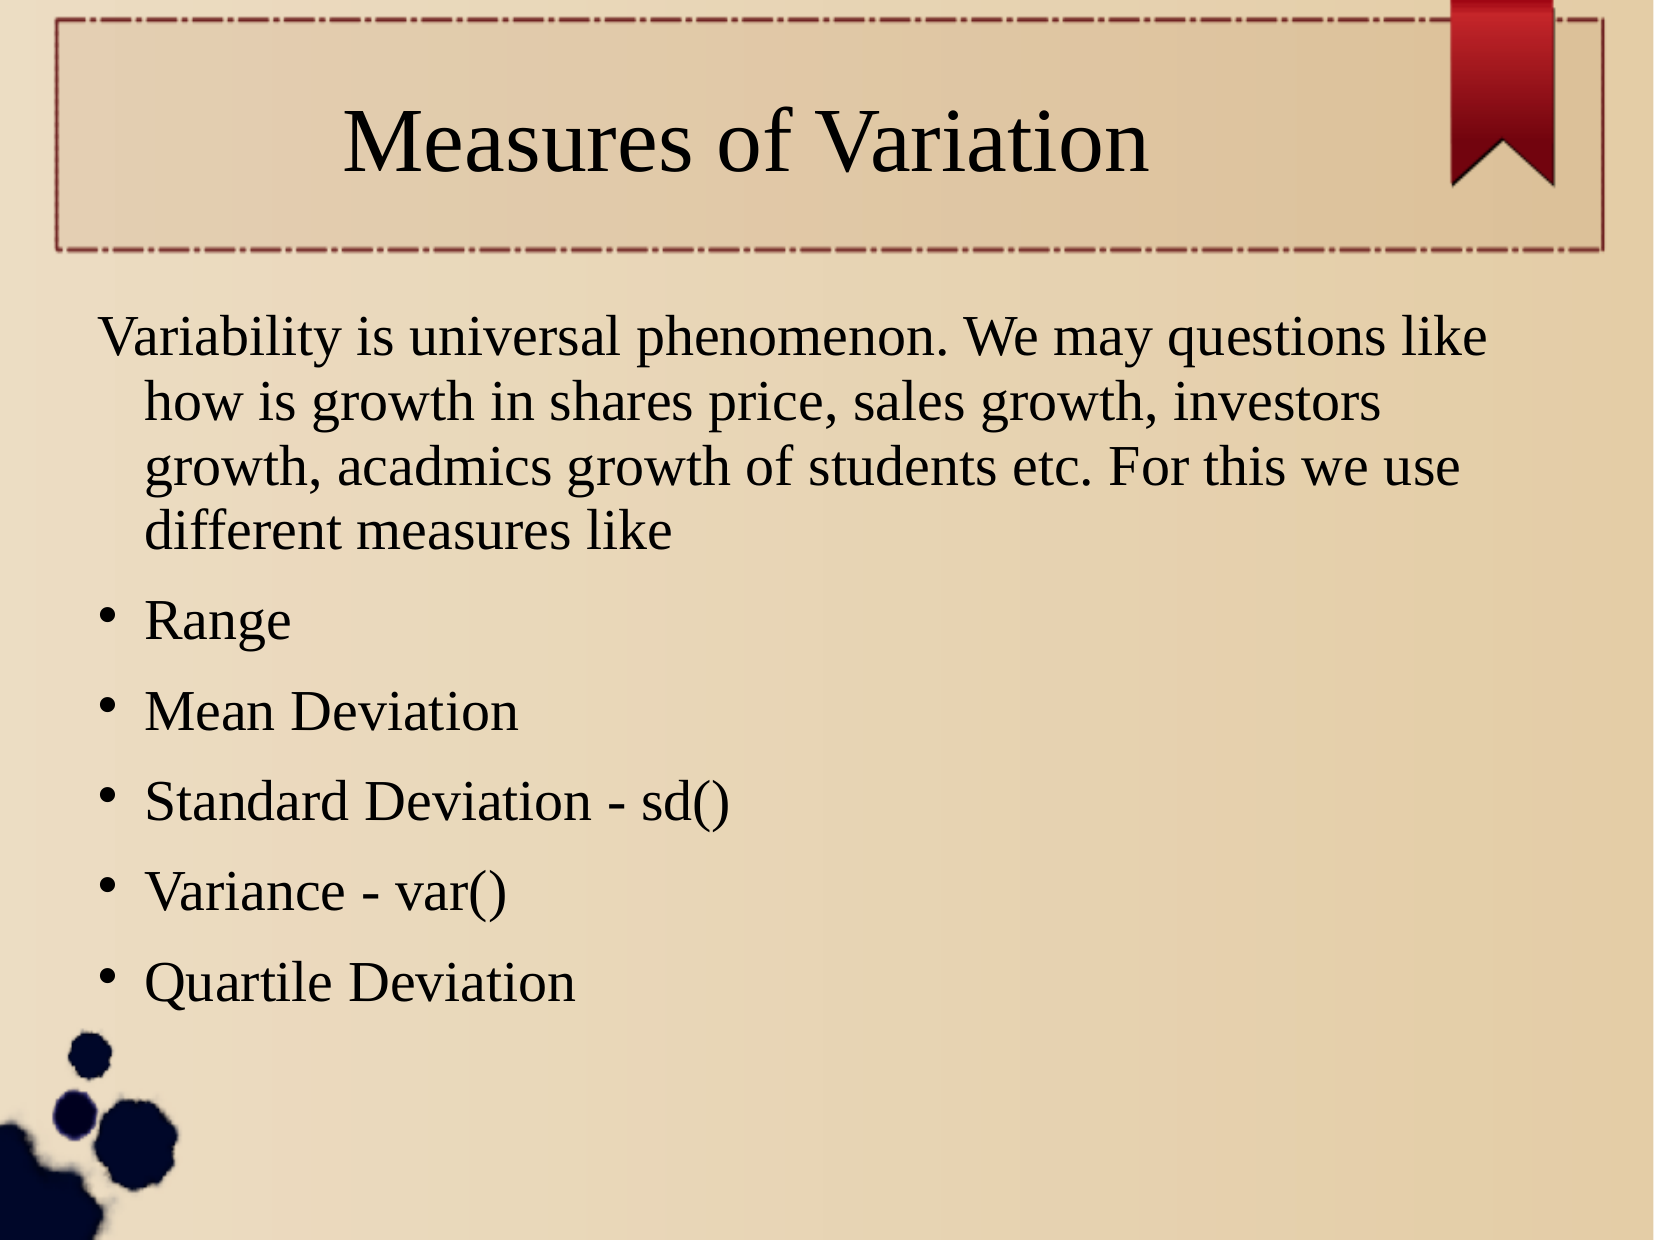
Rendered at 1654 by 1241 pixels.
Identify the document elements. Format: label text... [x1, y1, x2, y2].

list Variability is universal phenomenon. We may questions like how is growth in shares price, sales growth, investors growth, acadmics growth of students etc. For this we use different measures like Range Mean Deviation Standard Deviation - sd() Variance - var() Quartile Deviation [82, 299, 1571, 1019]
title Measures of Variation [82, 47, 1412, 229]
picture [0, 0, 1654, 1240]
